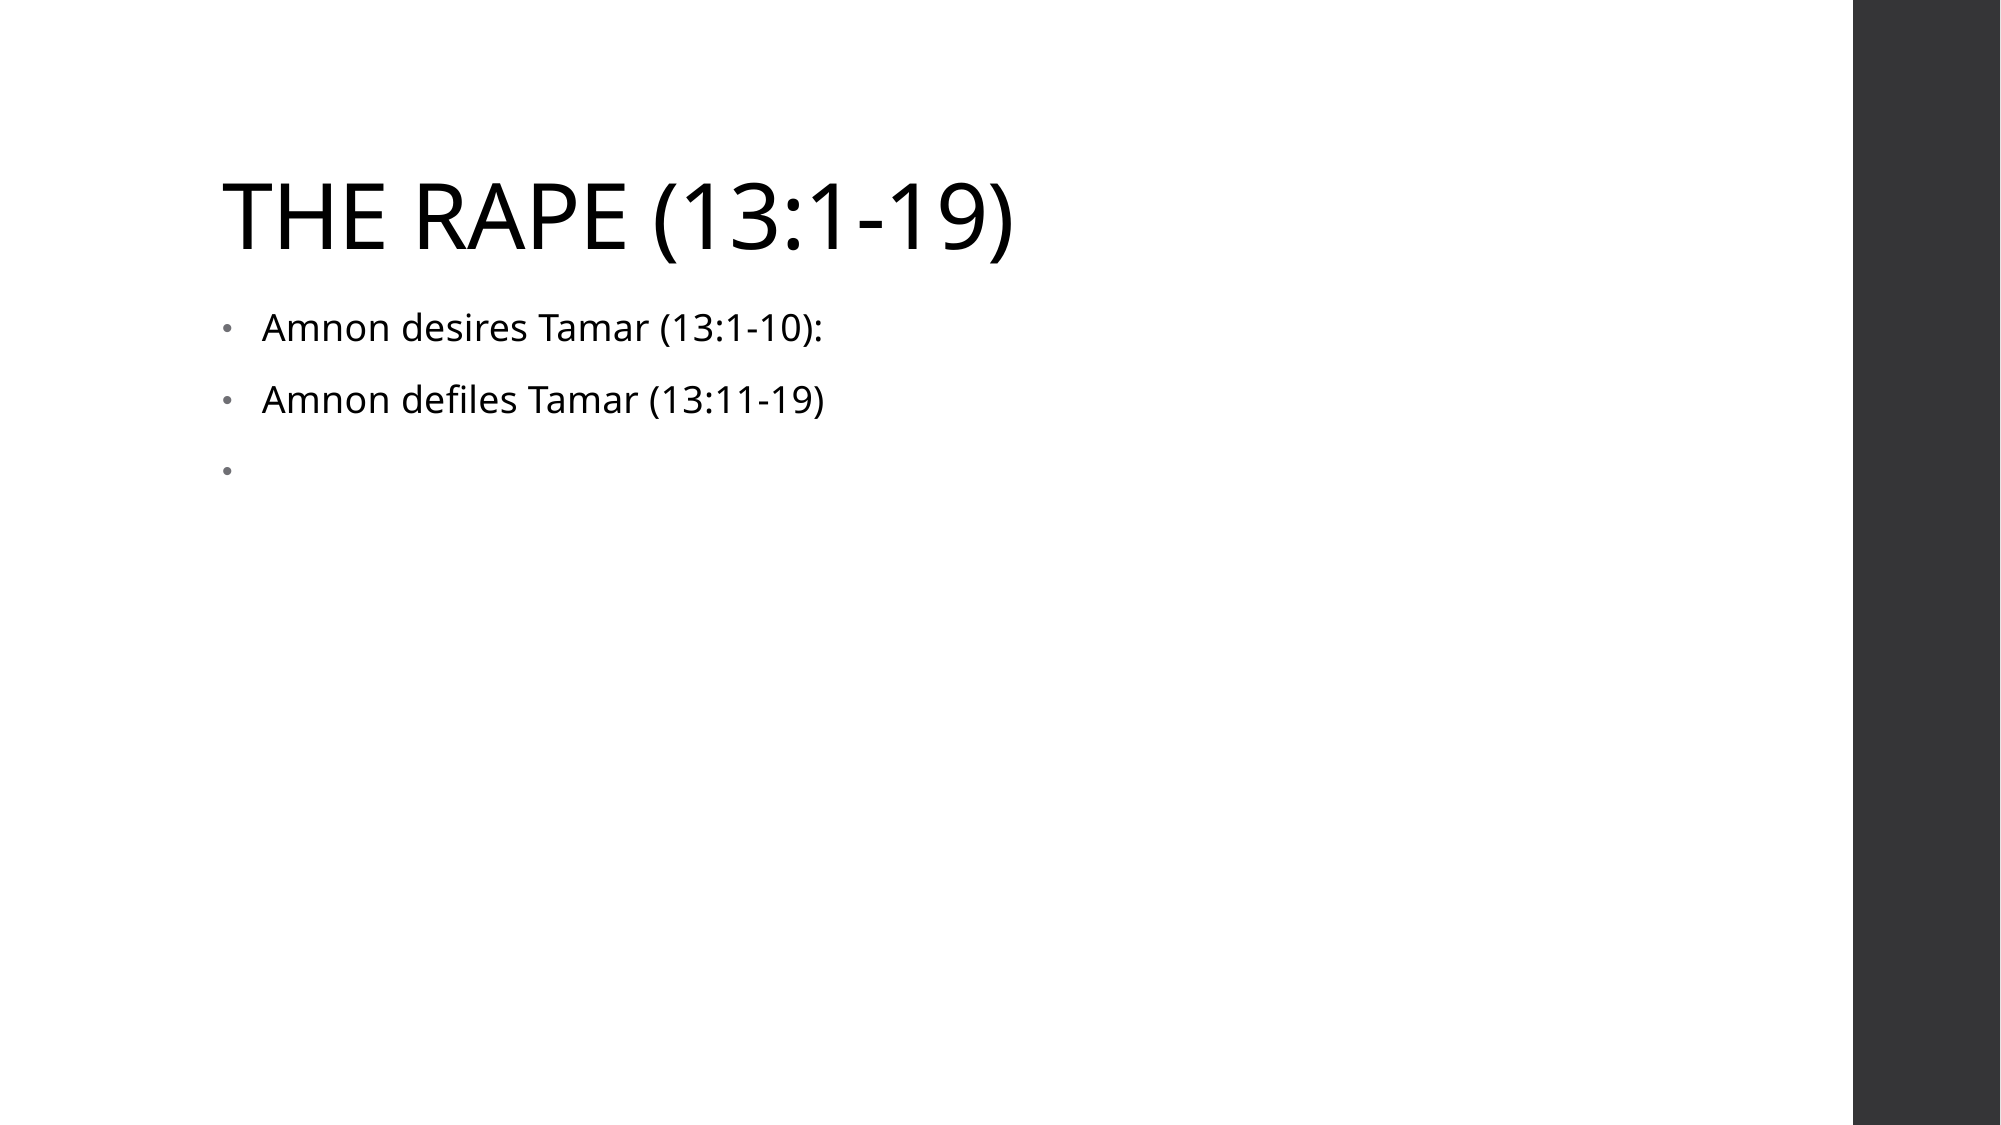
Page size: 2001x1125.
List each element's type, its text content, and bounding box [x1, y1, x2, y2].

list Amnon desires Tamar (13:1-10): Amnon defiles Tamar (13:11-19) [206, 299, 1617, 1014]
title THE RAPE (13:1-19) [206, 60, 1797, 278]
